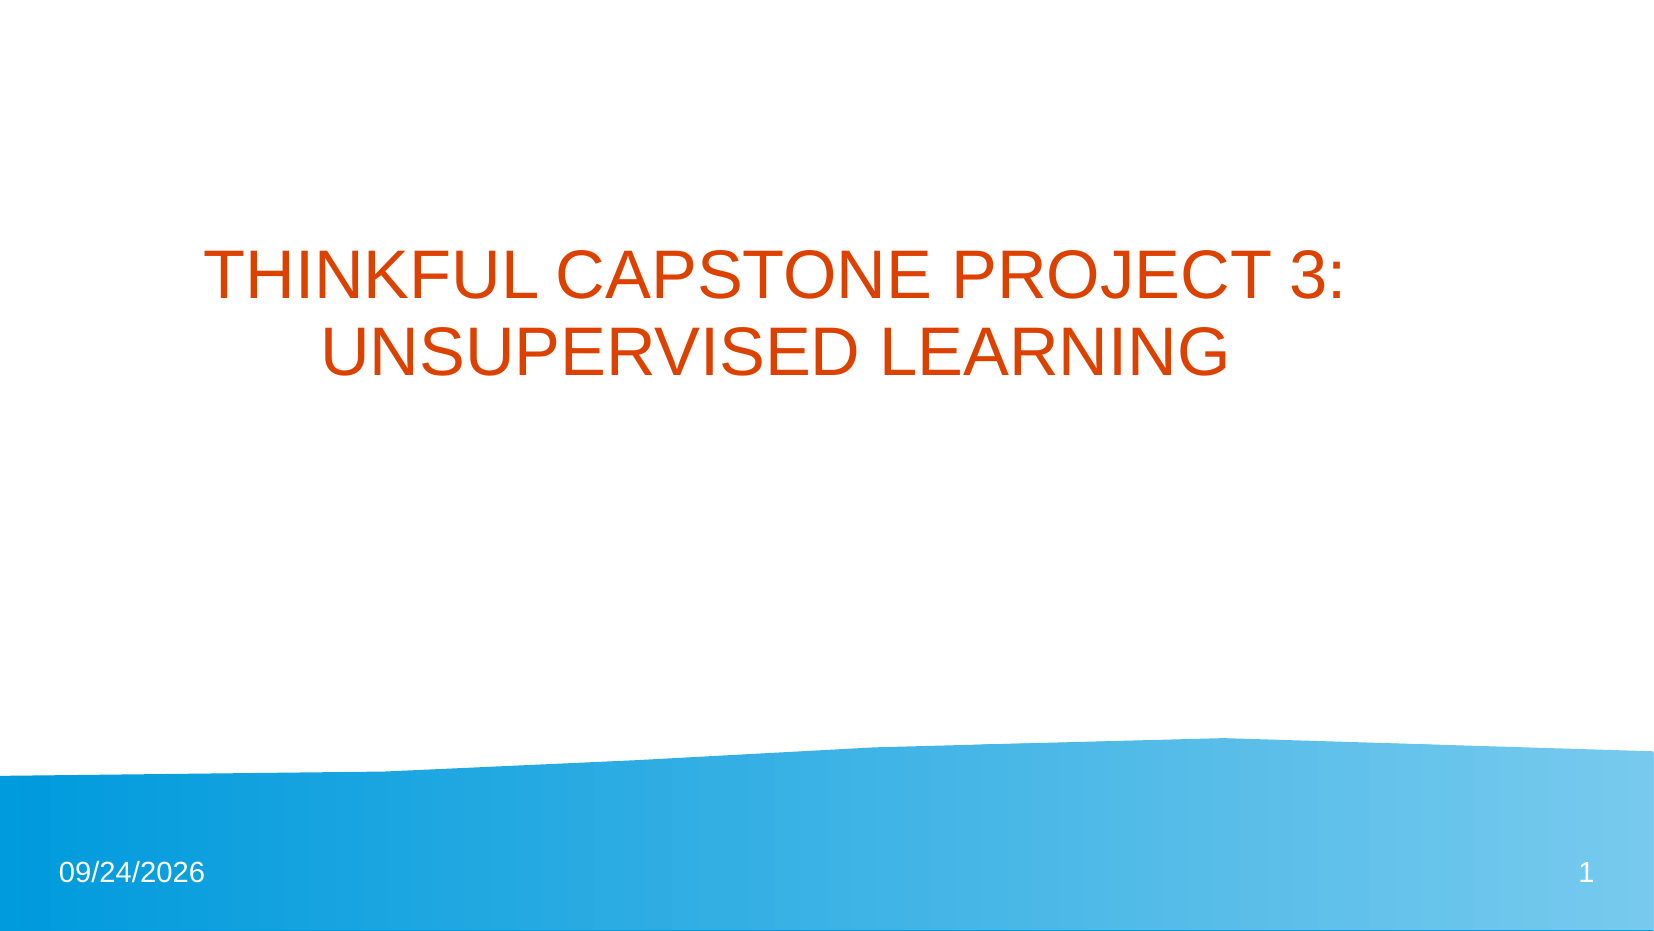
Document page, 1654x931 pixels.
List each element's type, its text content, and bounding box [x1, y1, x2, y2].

title THINKFUL CAPSTONE PROJECT 3: UNSUPERVISED LEARNING [37, 225, 1514, 403]
